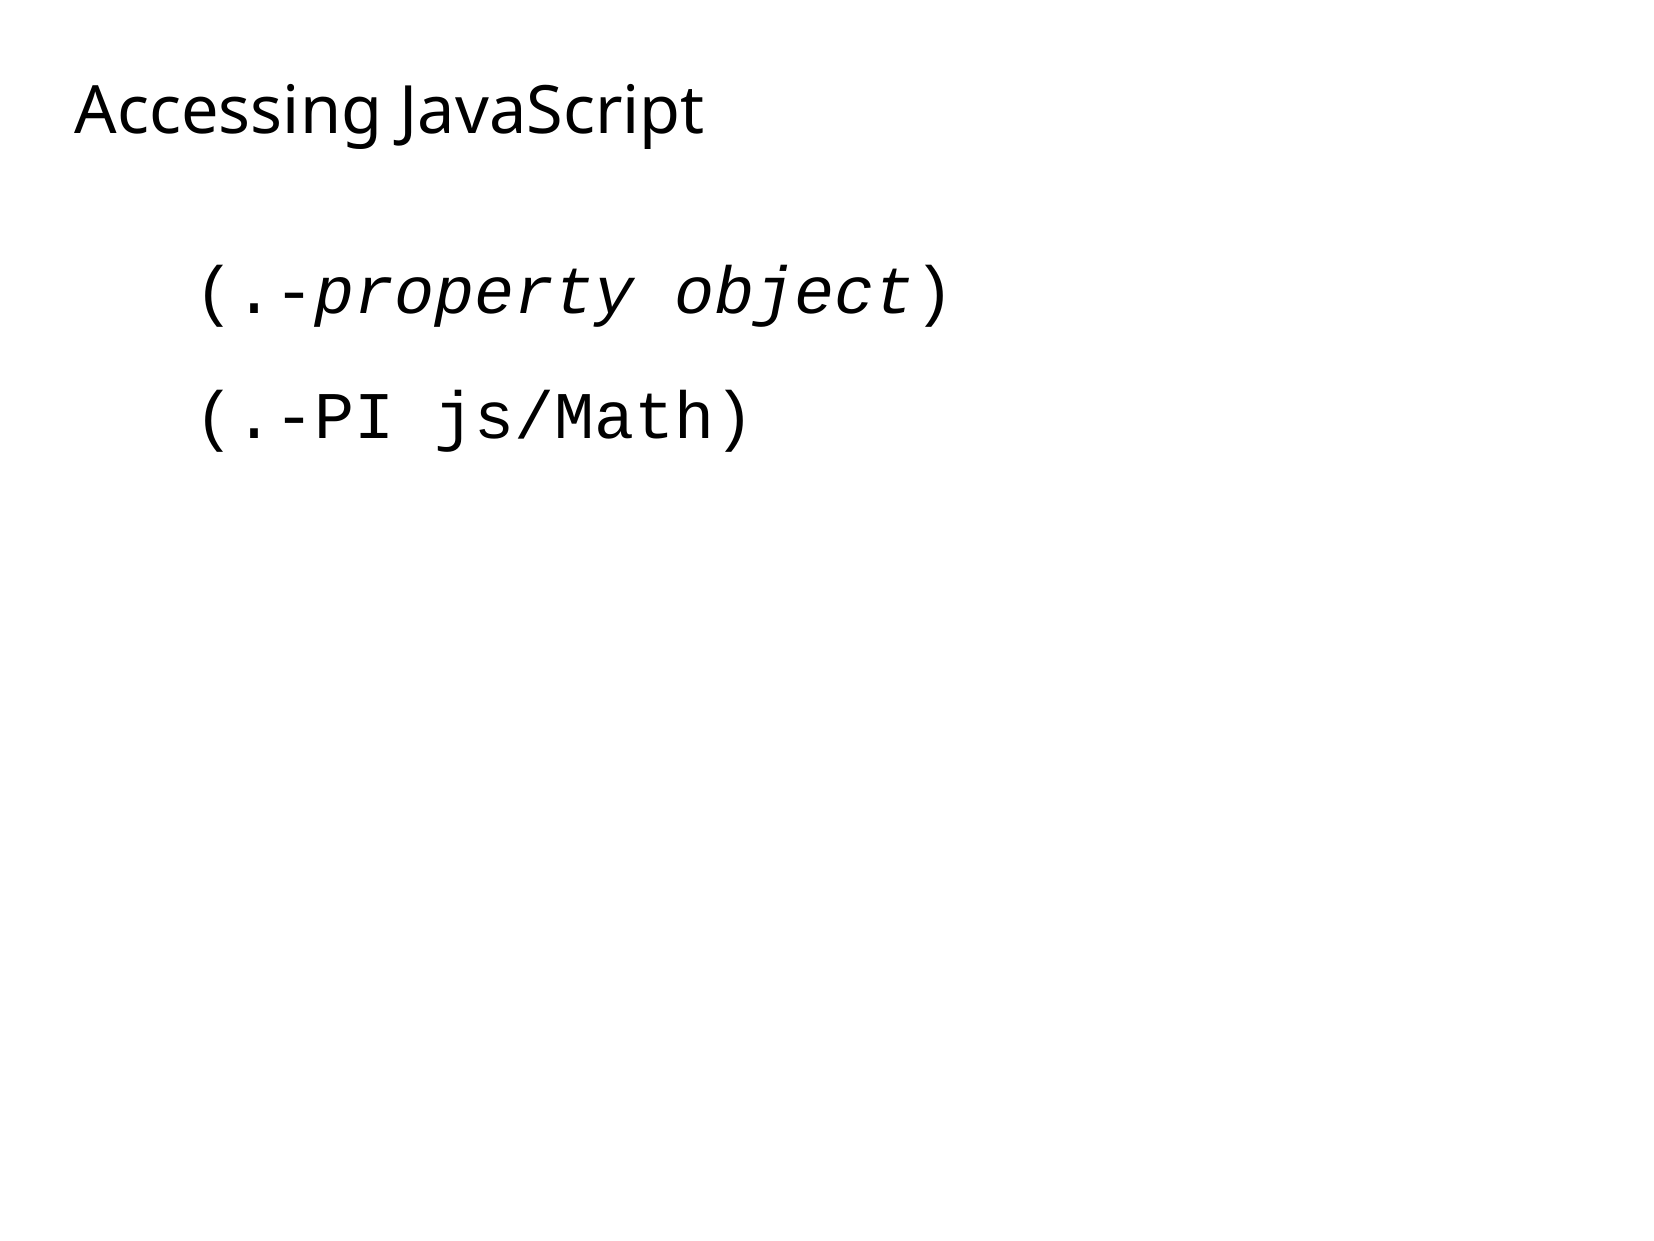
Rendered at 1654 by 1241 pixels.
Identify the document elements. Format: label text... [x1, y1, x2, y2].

text_box Accessing JavaScript [60, 59, 1500, 169]
text_box (.-property object) (.-PI js/Math) [180, 240, 1350, 481]
